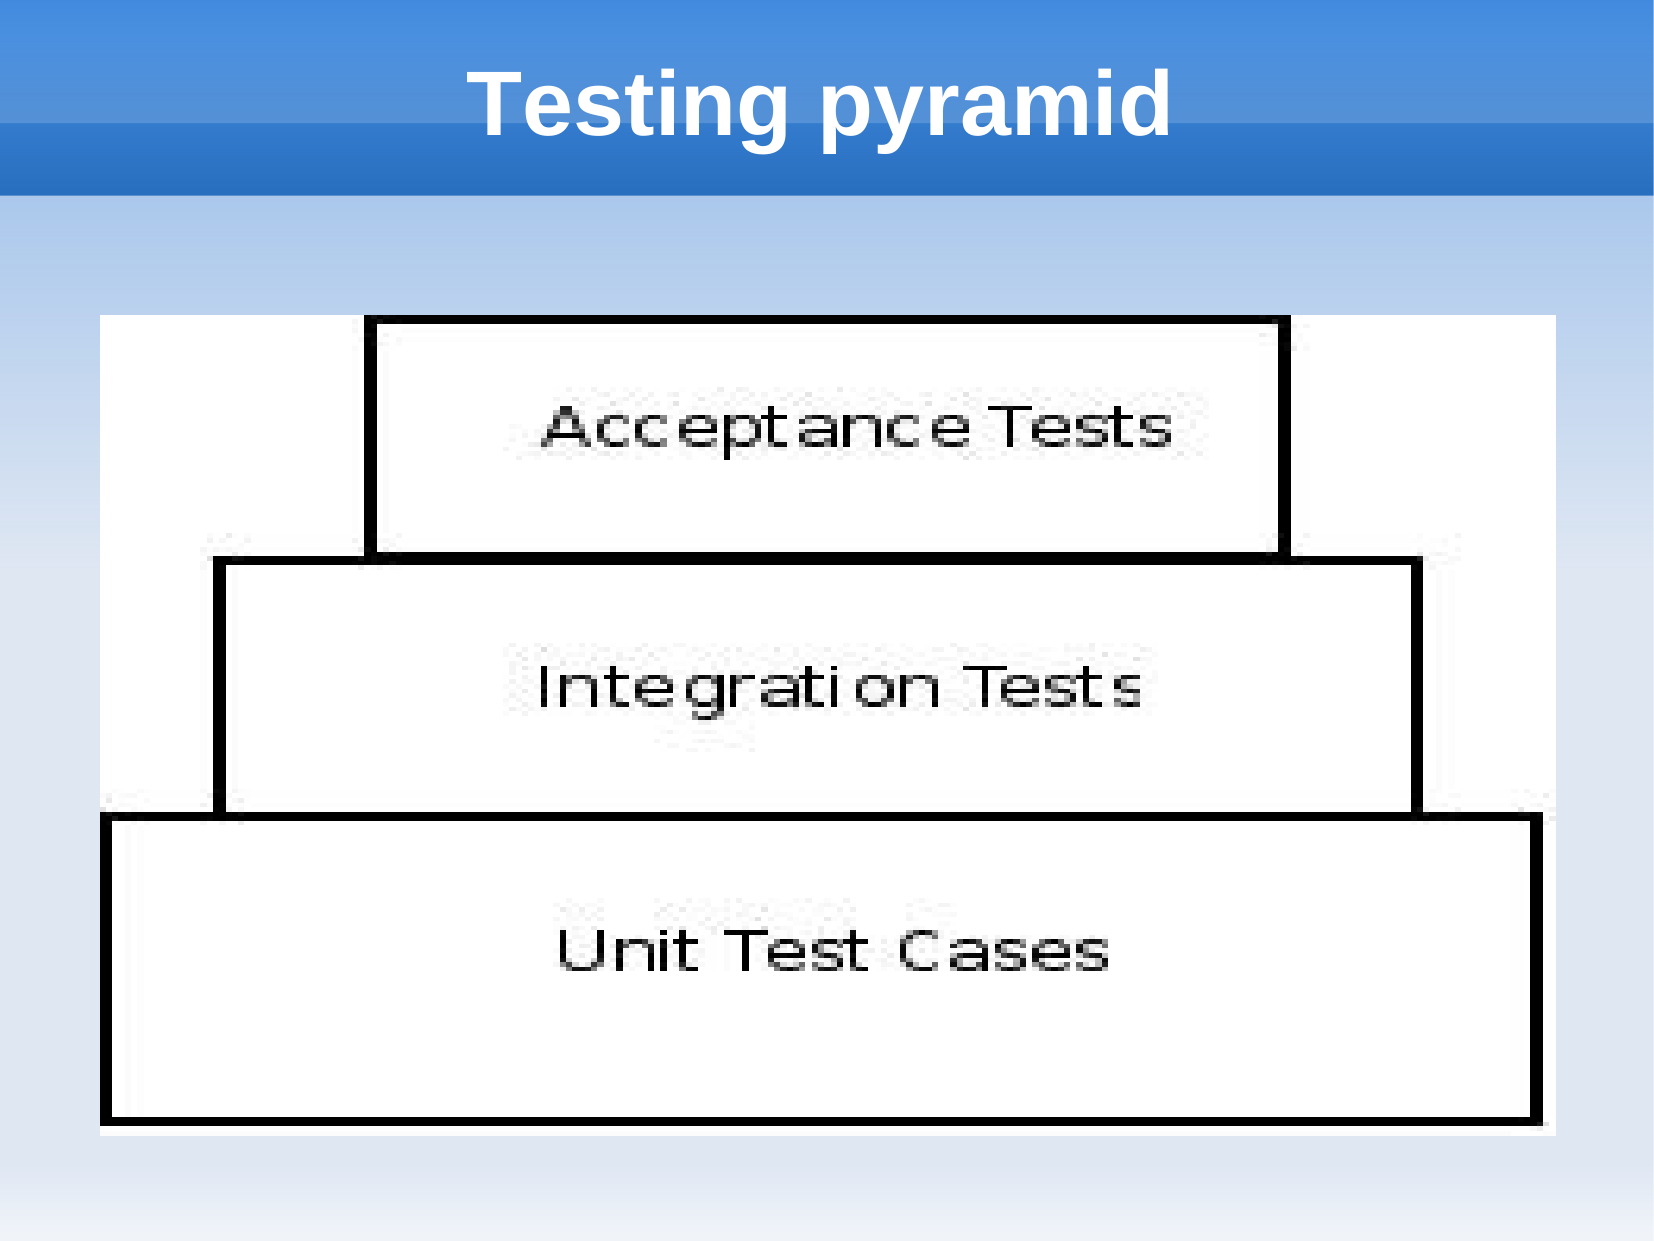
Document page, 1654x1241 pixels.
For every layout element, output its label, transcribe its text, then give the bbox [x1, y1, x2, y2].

title Testing pyramid [76, 7, 1565, 200]
picture [0, 0, 1654, 1241]
